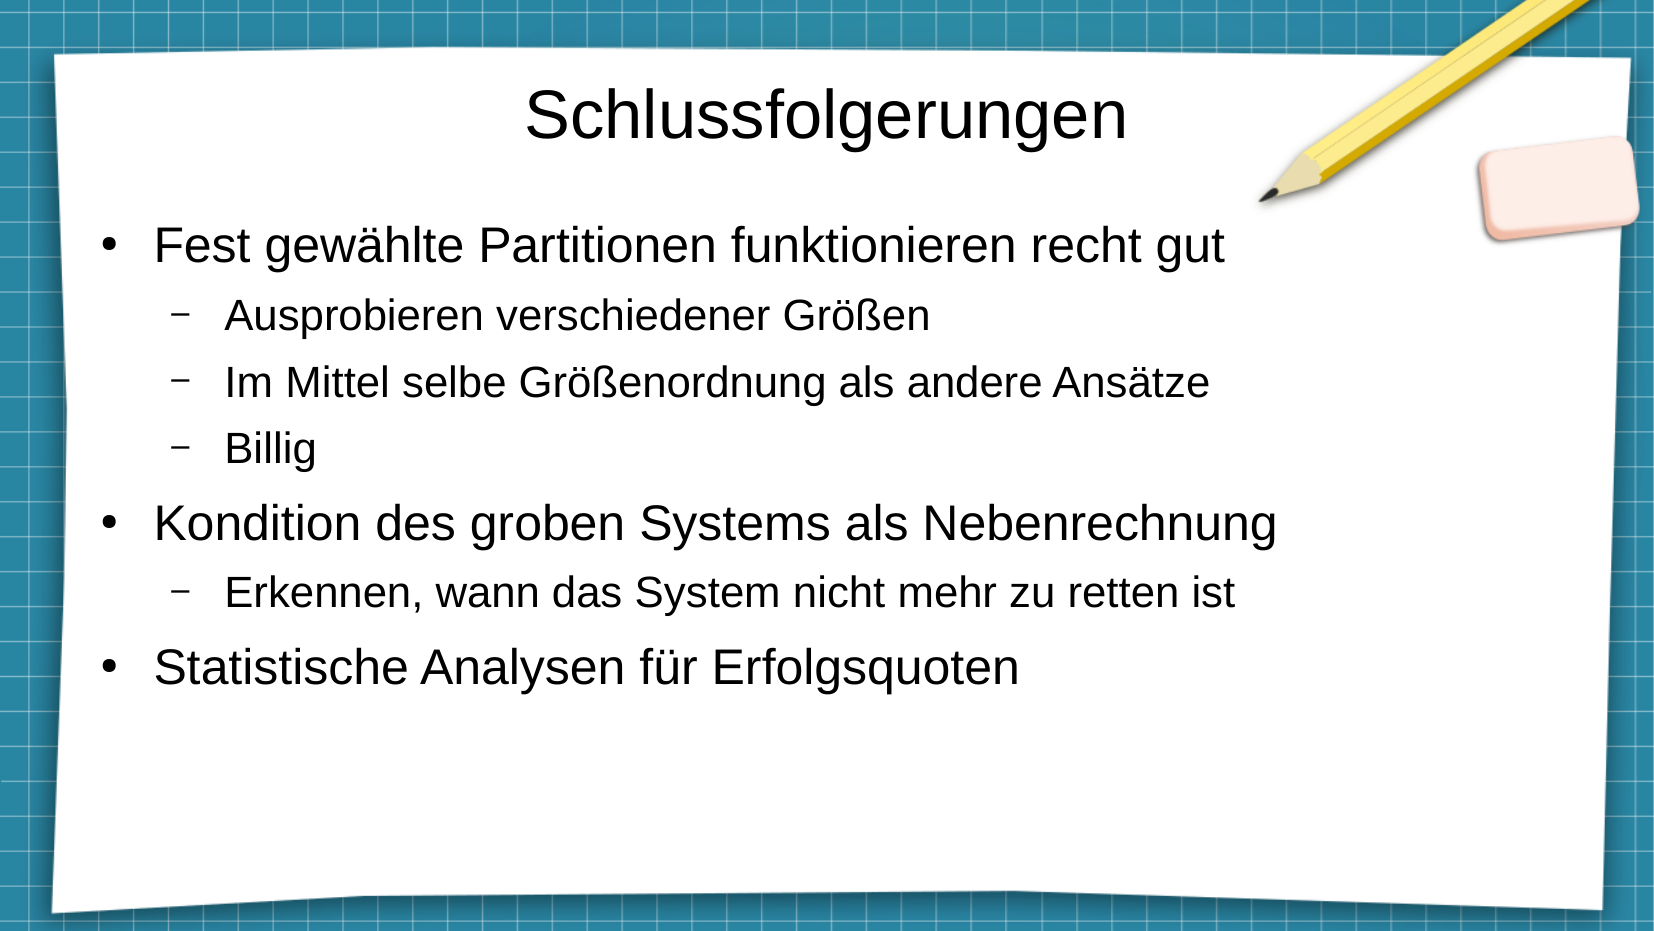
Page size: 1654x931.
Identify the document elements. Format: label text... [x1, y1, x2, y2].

list Fest gewählte Partitionen funktionieren recht gut Ausprobieren verschiedener Größen Im Mittel selbe Größenordnung als andere Ansätze Billig Kondition des groben Systems als Nebenrechnung Erkennen, wann das System nicht mehr zu retten ist Statistische Analysen für Erfolgsquoten [82, 217, 1571, 758]
picture [0, 0, 1654, 931]
title Schlussfolgerungen [82, 37, 1571, 193]
